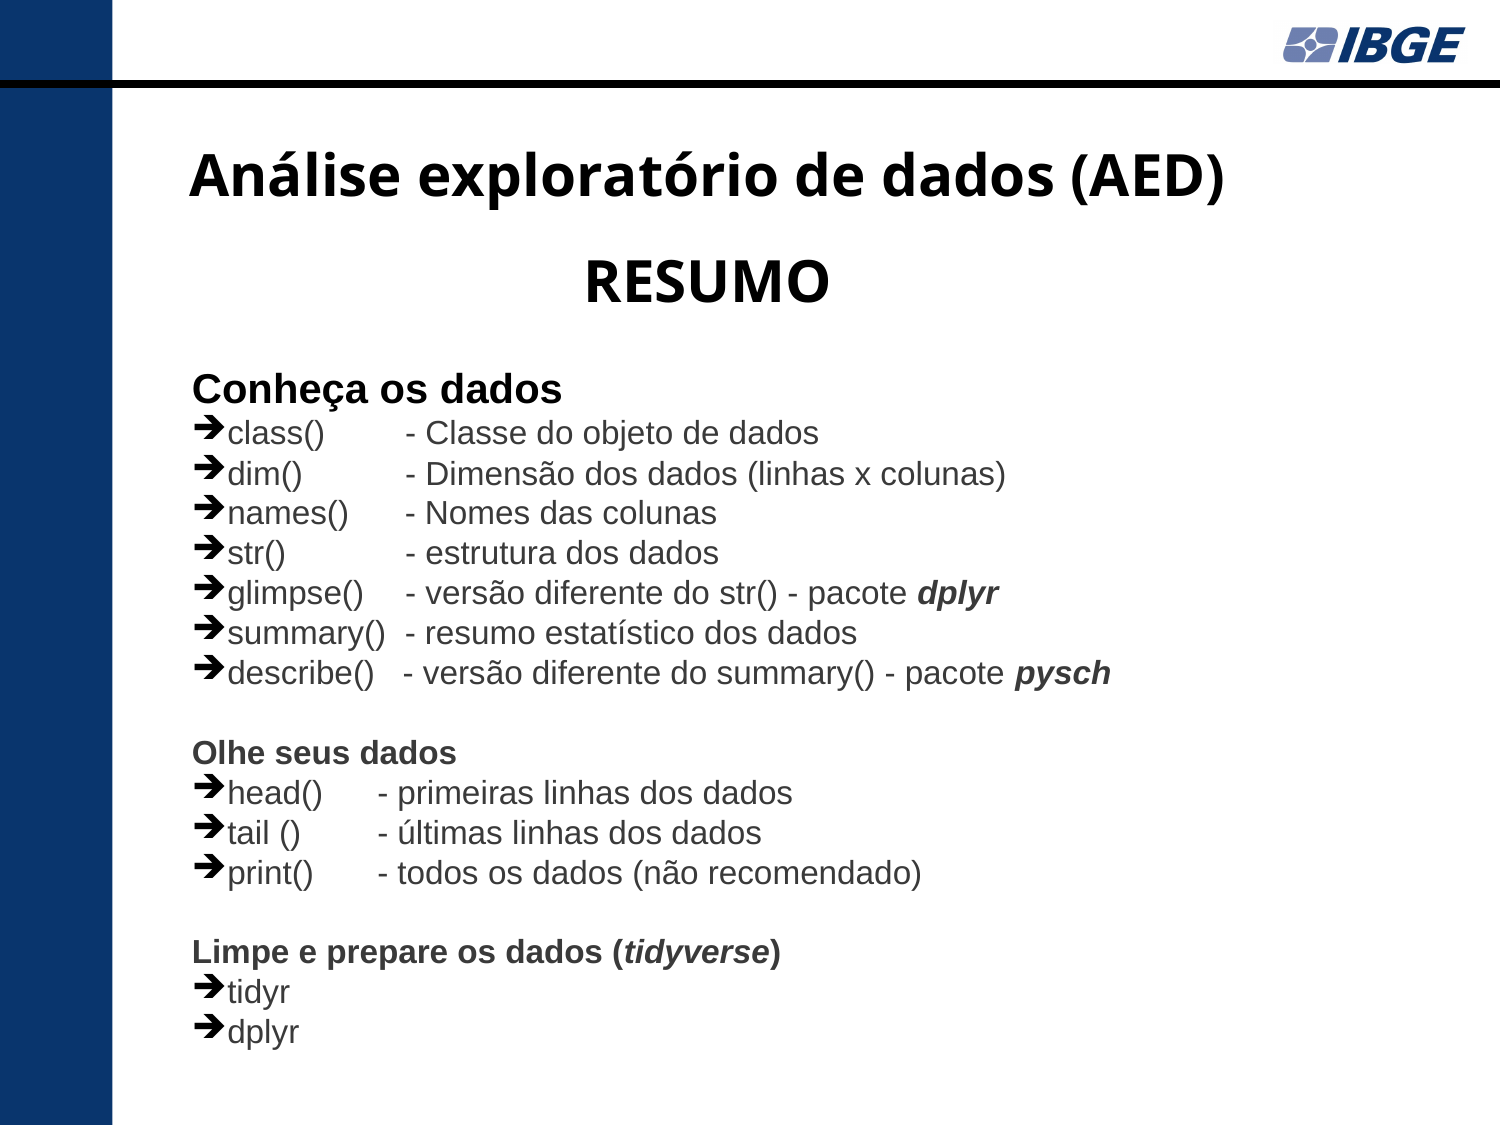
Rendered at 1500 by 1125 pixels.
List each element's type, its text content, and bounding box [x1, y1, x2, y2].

text_box Análise exploratório de dados (AED) RESUMO [174, 129, 1426, 322]
picture [1273, 20, 1468, 64]
text_box Conheça os dados class() - Classe do objeto de dados dim() - Dimensão dos dados (linhas x colunas) names() - Nomes das colunas str() - estrutura dos dados glimpse() - versão diferente do str() - pacote dplyr summary() - resumo estatístico dos dados describe() - versão diferente do summary() - pacote pysch Olhe seus dados head() - primeiras linhas dos dados tail () - últimas linhas dos dados print() - todos os dados (não recomendado) Limpe e prepare os dados (tidyverse) tidyr dplyr [177, 354, 1441, 1087]
